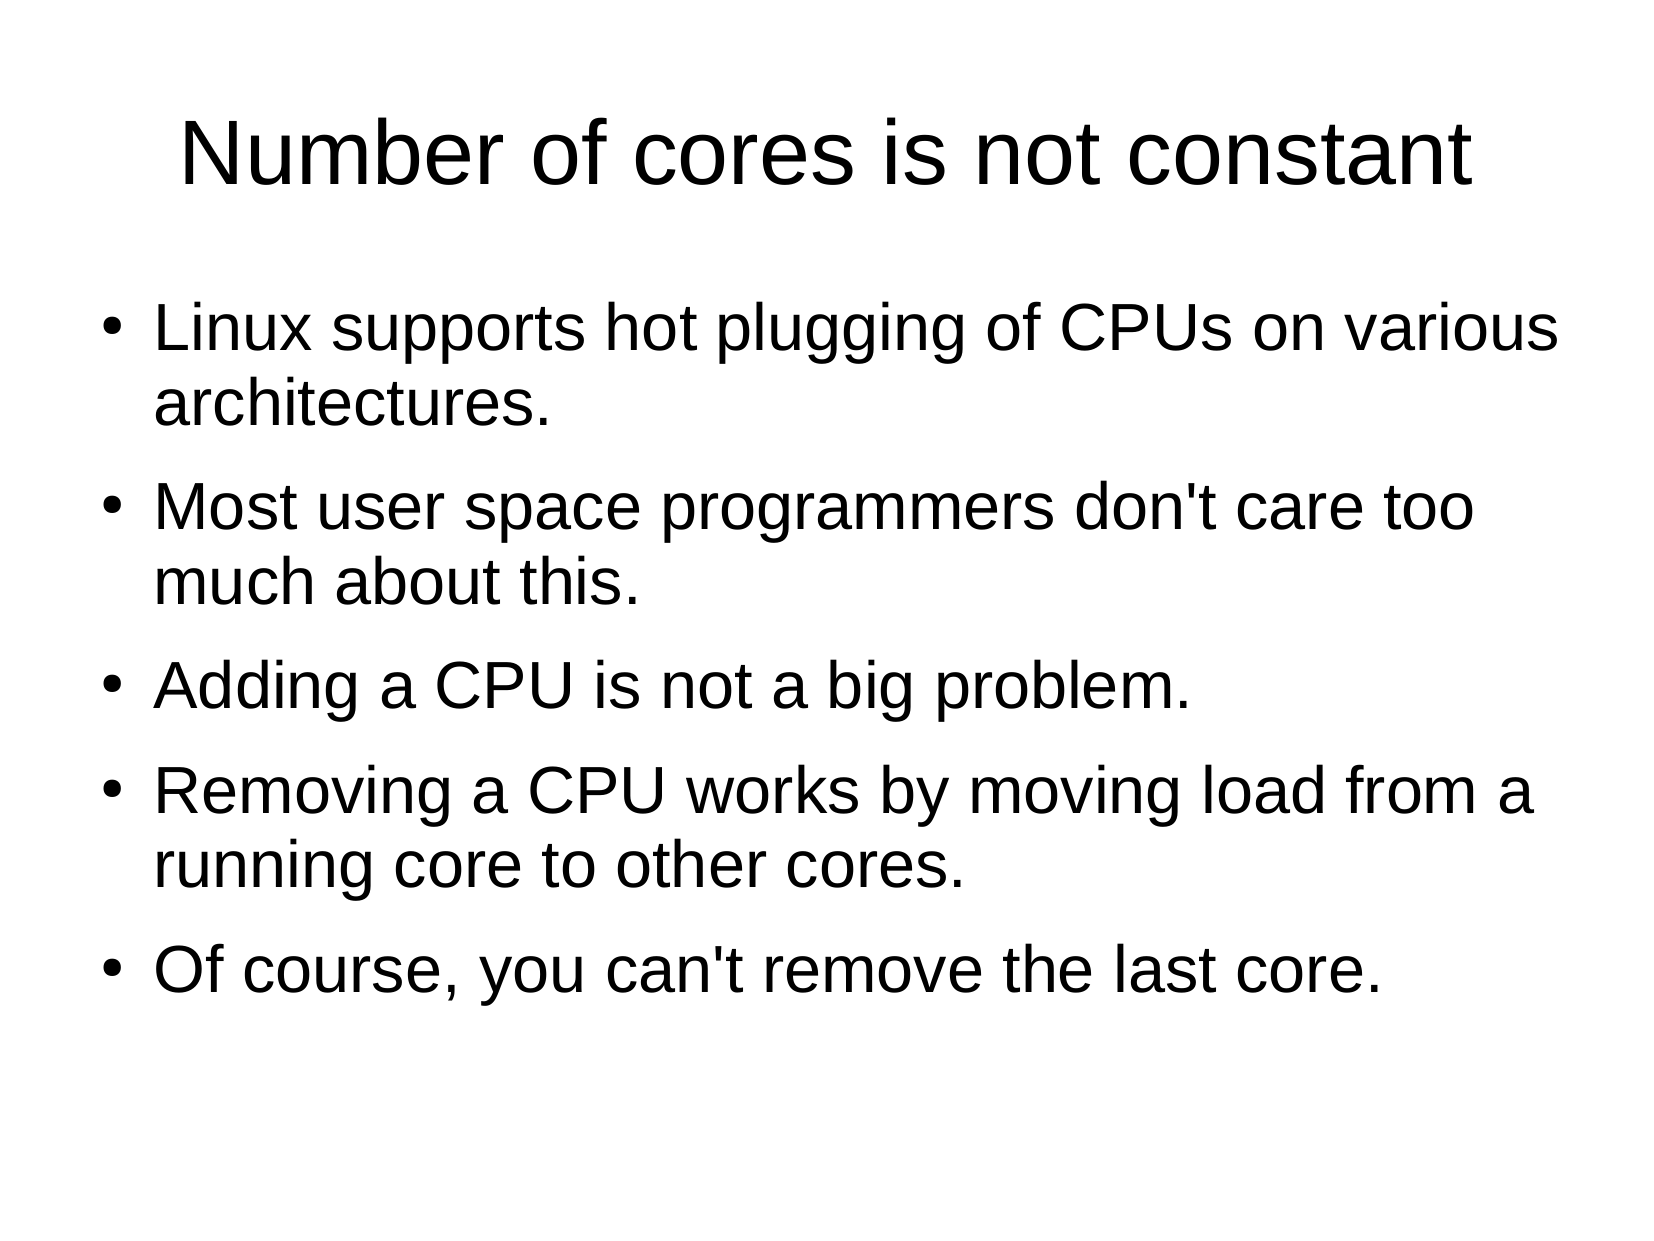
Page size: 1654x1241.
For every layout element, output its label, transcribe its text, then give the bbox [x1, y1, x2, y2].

list Linux supports hot plugging of CPUs on various architectures. Most user space programmers don't care too much about this. Adding a CPU is not a big problem. Removing a CPU works by moving load from a running core to other cores. Of course, you can't remove the last core. [82, 290, 1571, 1109]
title Number of cores is not constant [82, 49, 1571, 257]
